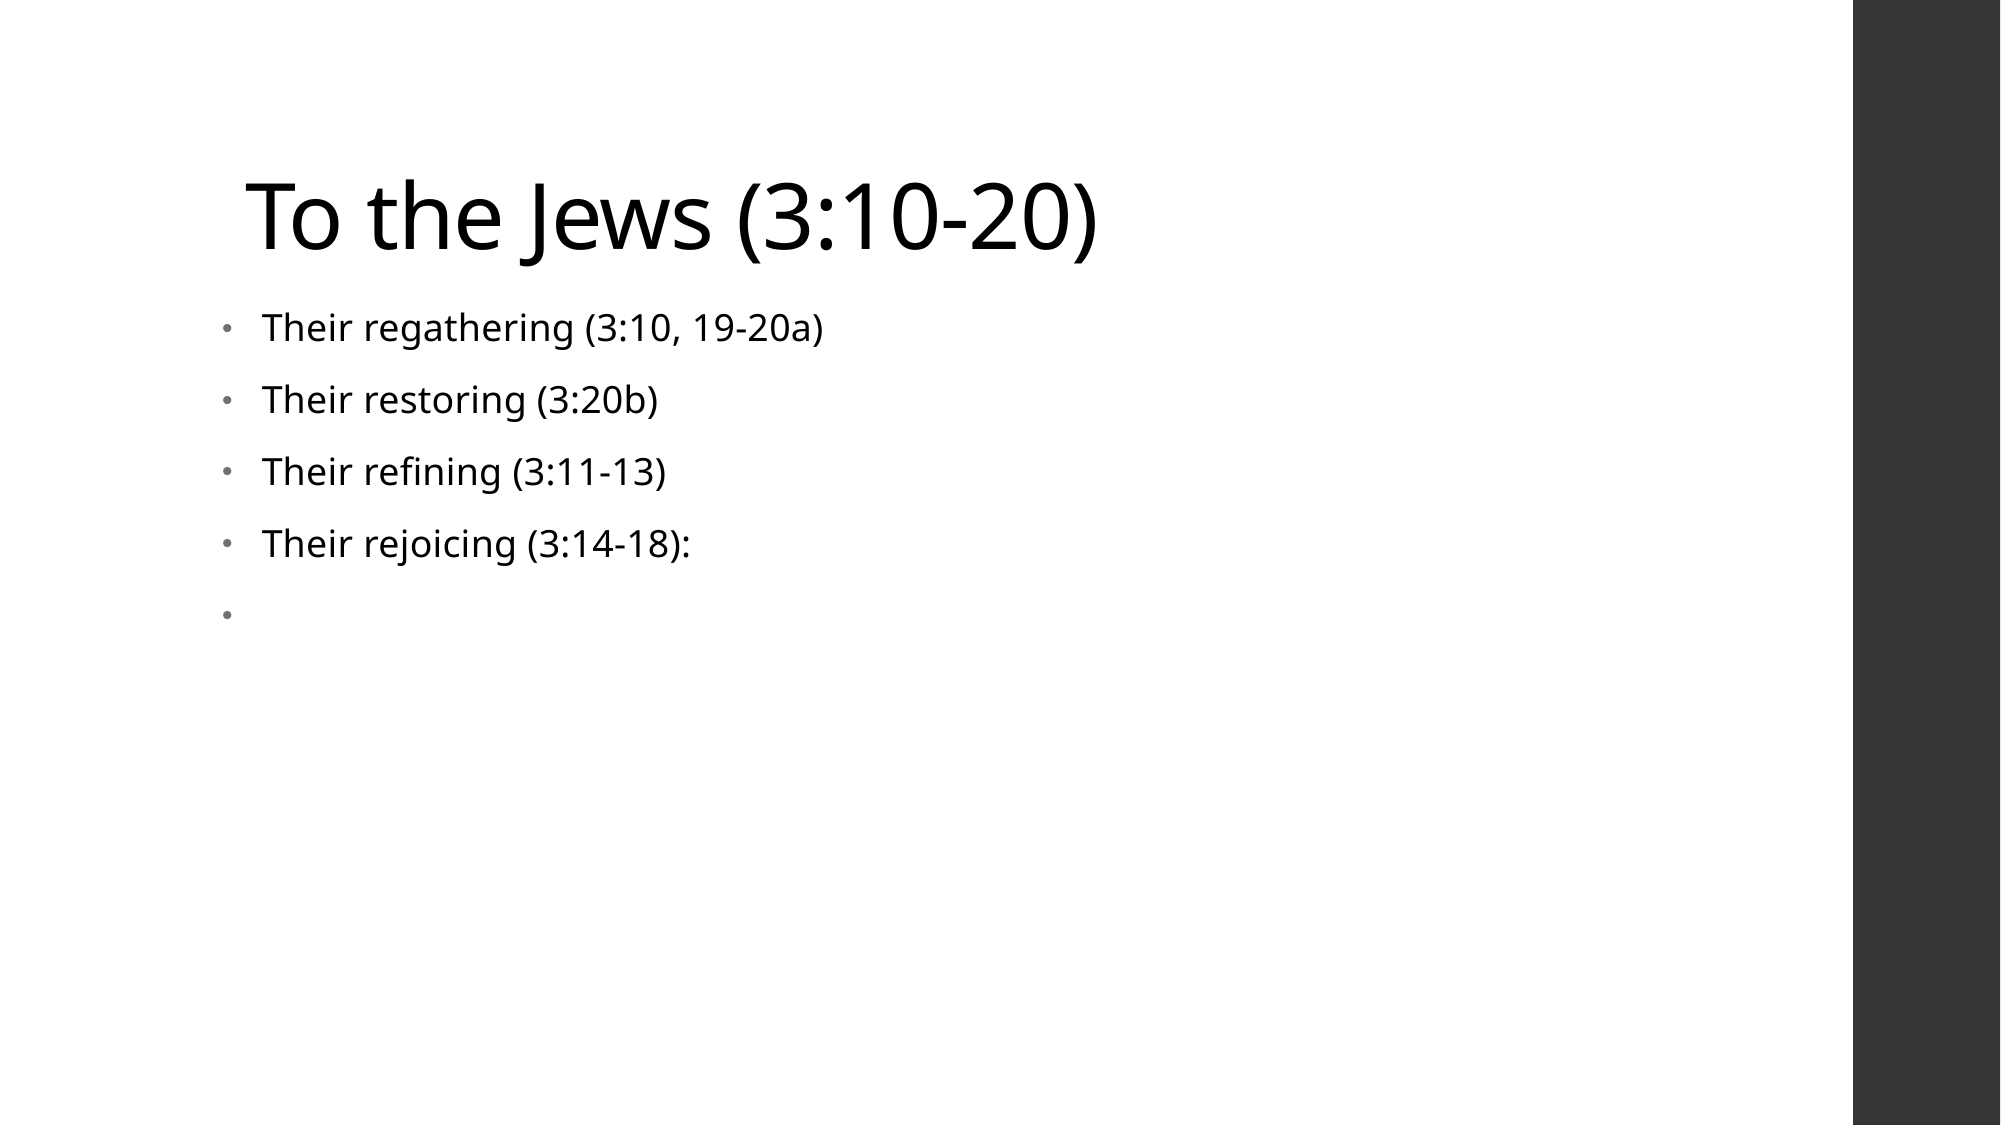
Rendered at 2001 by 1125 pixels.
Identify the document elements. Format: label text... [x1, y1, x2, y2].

title To the Jews (3:10-20) [206, 60, 1797, 278]
list Their regathering (3:10, 19-20a) Their restoring (3:20b) Their refining (3:11-13) Their rejoicing (3:14-18): [206, 299, 1617, 1014]
